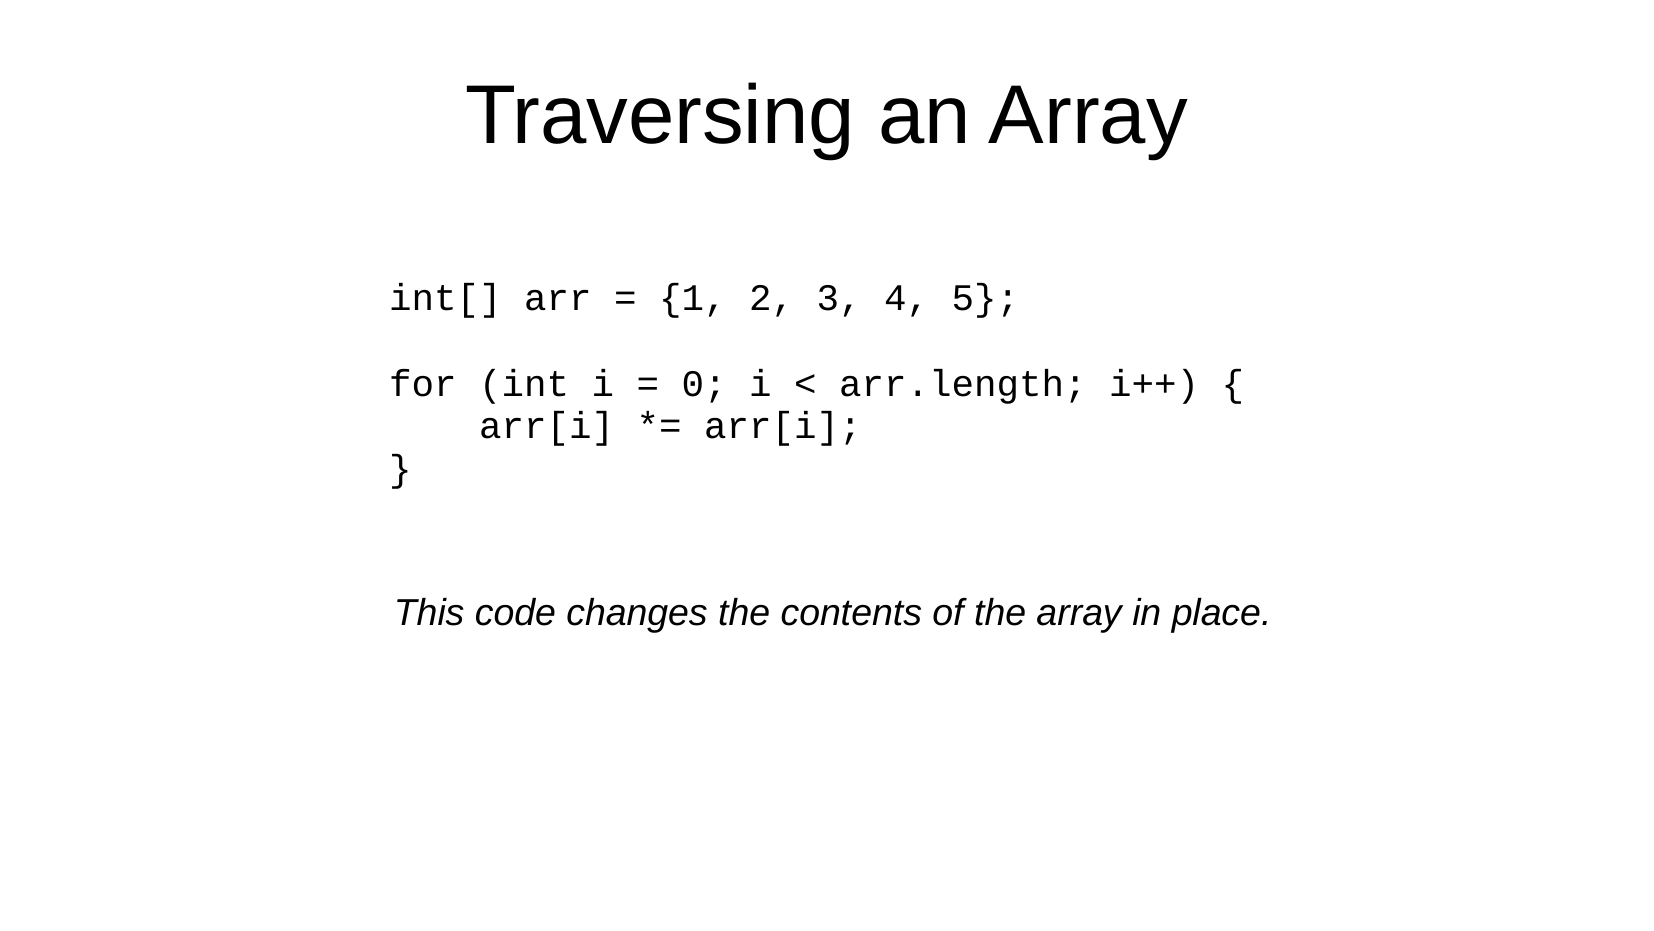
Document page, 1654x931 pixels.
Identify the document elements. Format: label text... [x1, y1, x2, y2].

text_box This code changes the contents of the array in place. [379, 584, 1287, 641]
text_box int[] arr = {1, 2, 3, 4, 5}; for (int i = 0; i < arr.length; i++) { arr[i] *= arr[i]; } [374, 272, 1280, 543]
title Traversing an Array [82, 37, 1571, 193]
